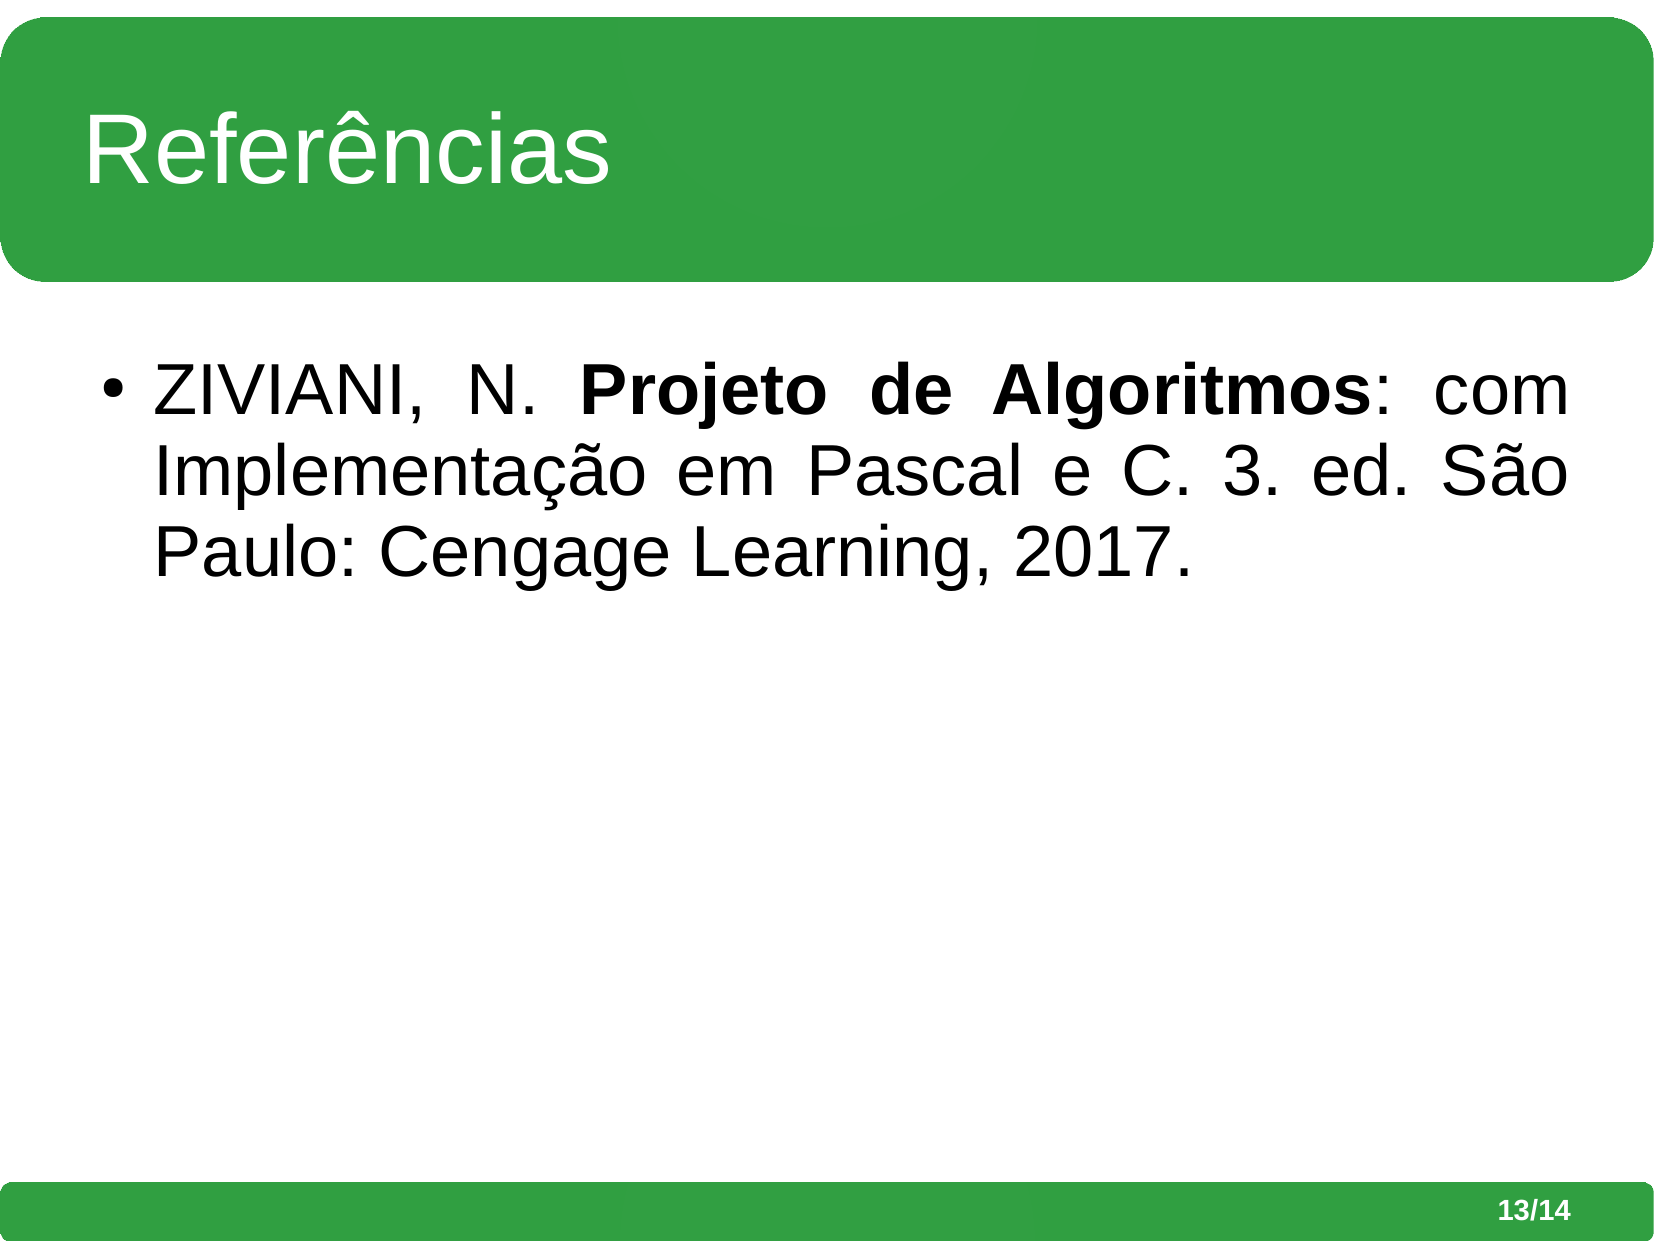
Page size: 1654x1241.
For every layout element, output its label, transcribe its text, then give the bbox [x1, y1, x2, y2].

list ZIVIANI, N. Projeto de Algoritmos: com Implementação em Pascal e C. 3. ed. São Paulo: Cengage Learning, 2017. [82, 349, 1571, 1069]
title Referências [82, 47, 1571, 252]
